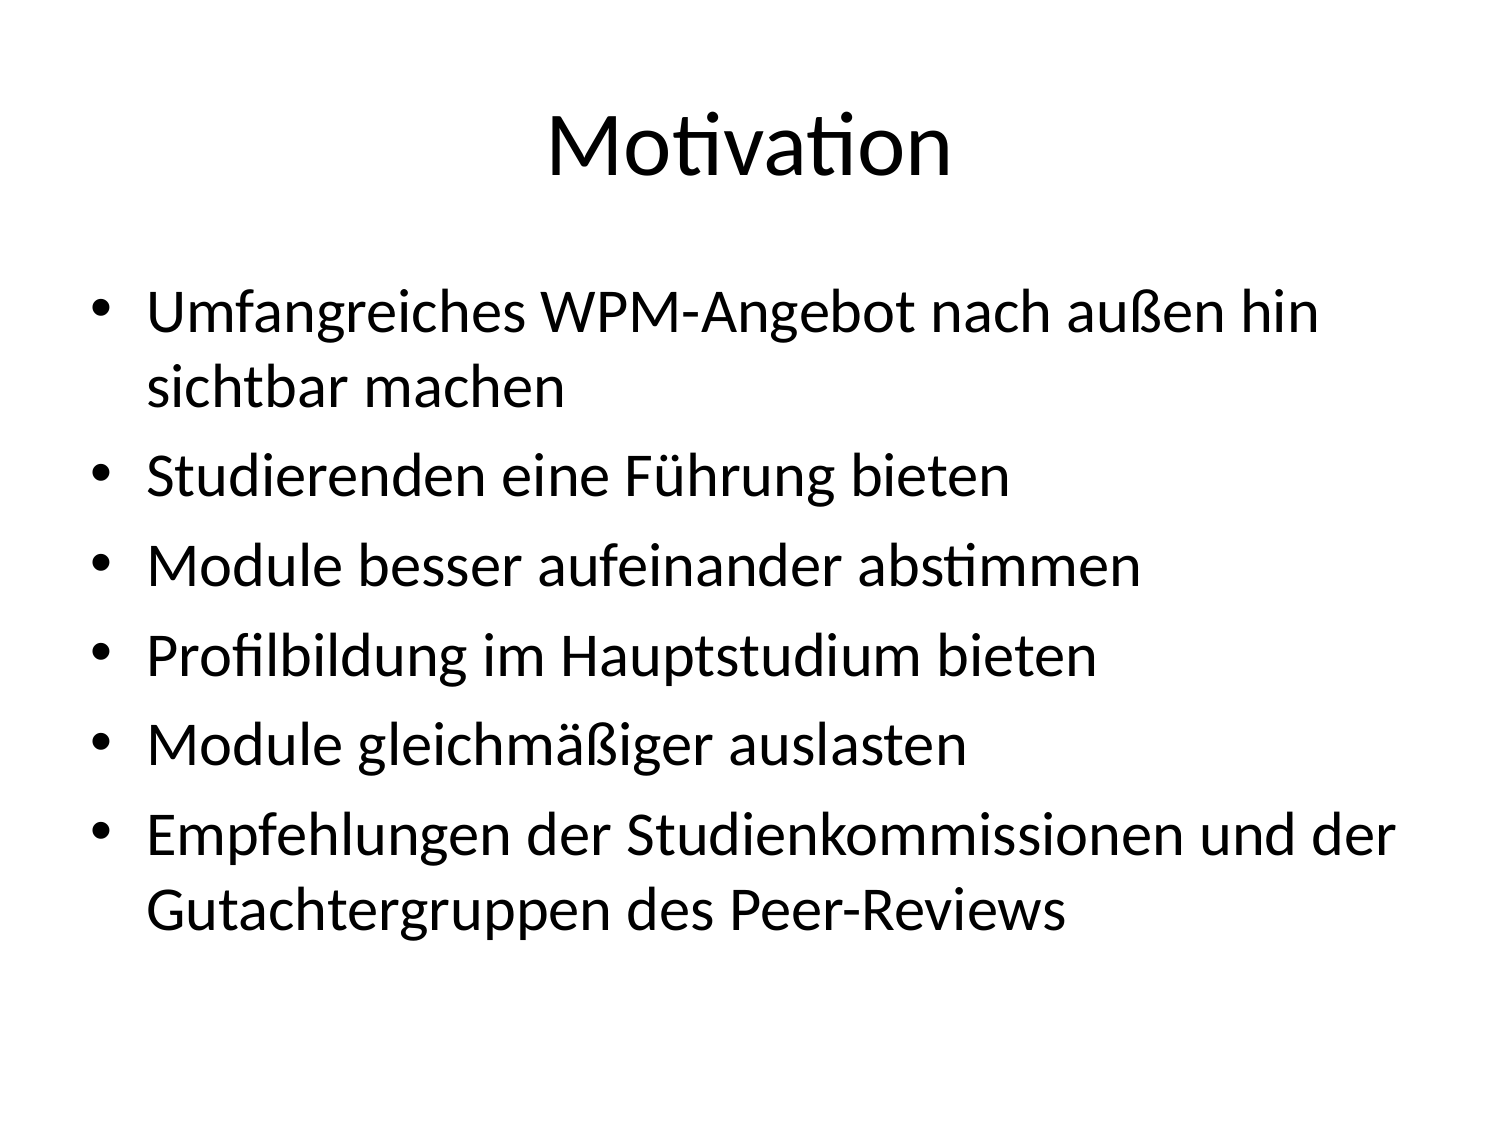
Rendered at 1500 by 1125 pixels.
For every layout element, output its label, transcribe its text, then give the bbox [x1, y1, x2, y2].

list Umfangreiches WPM-Angebot nach außen hin sichtbar machen Studierenden eine Führung bieten Module besser aufeinander abstimmen Profilbildung im Hauptstudium bieten Module gleichmäßiger auslasten Empfehlungen der Studienkommissionen und der Gutachtergruppen des Peer-Reviews [75, 262, 1426, 1005]
title Motivation [75, 45, 1426, 233]
